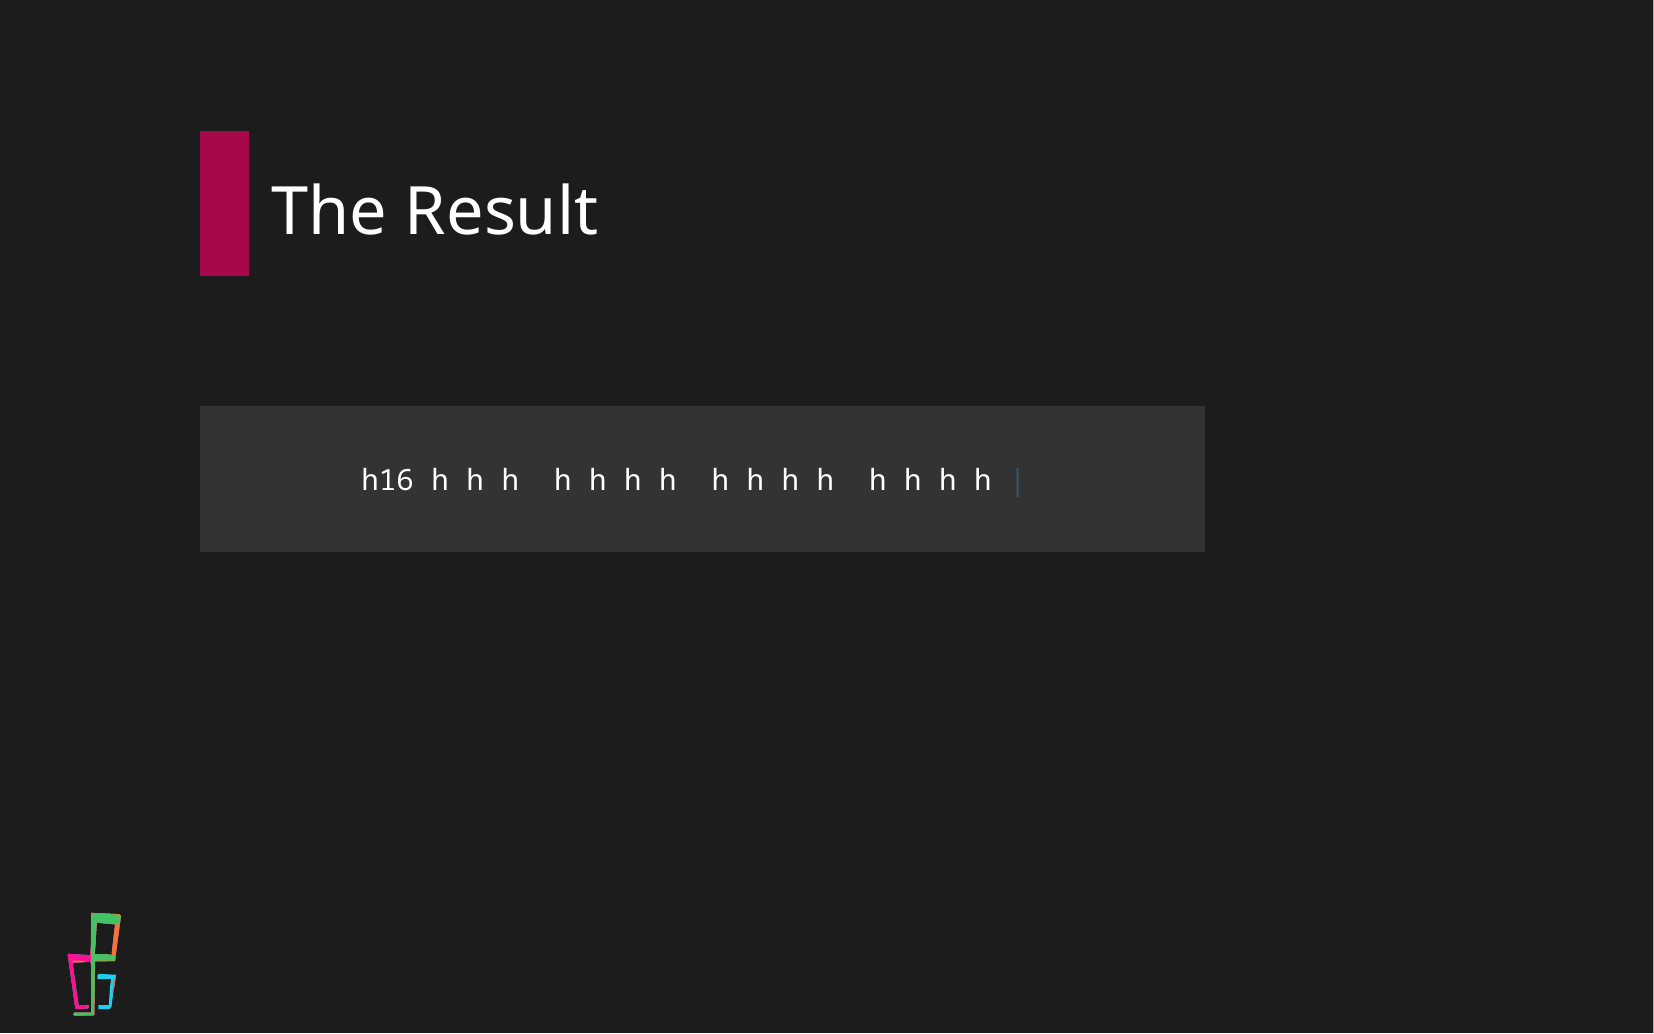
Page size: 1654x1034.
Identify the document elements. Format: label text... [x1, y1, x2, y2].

text_box h16 h h h h h h h h h h h h h h h | [200, 406, 1205, 552]
text_box [200, 131, 249, 276]
picture [55, 905, 130, 1023]
title The Result [271, 89, 1619, 329]
